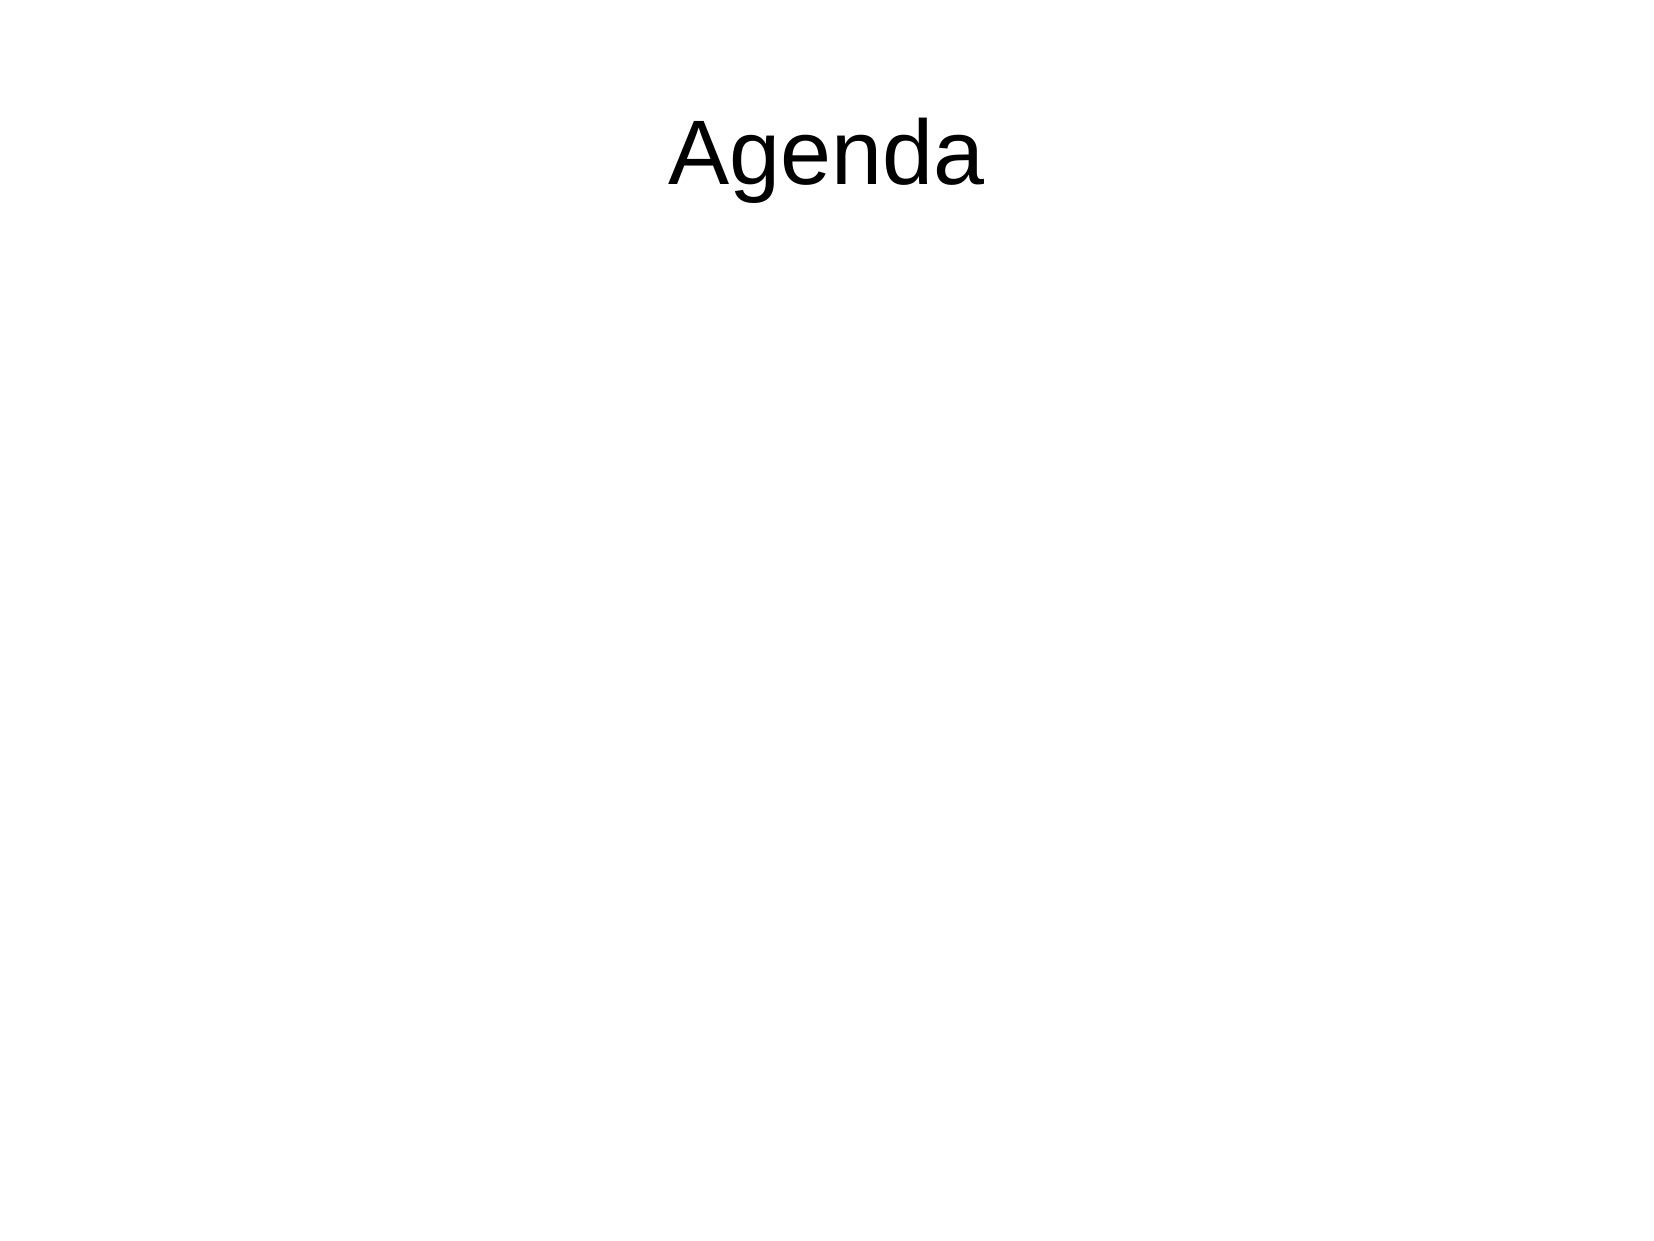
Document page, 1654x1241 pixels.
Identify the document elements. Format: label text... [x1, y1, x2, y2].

title Agenda [82, 49, 1571, 257]
